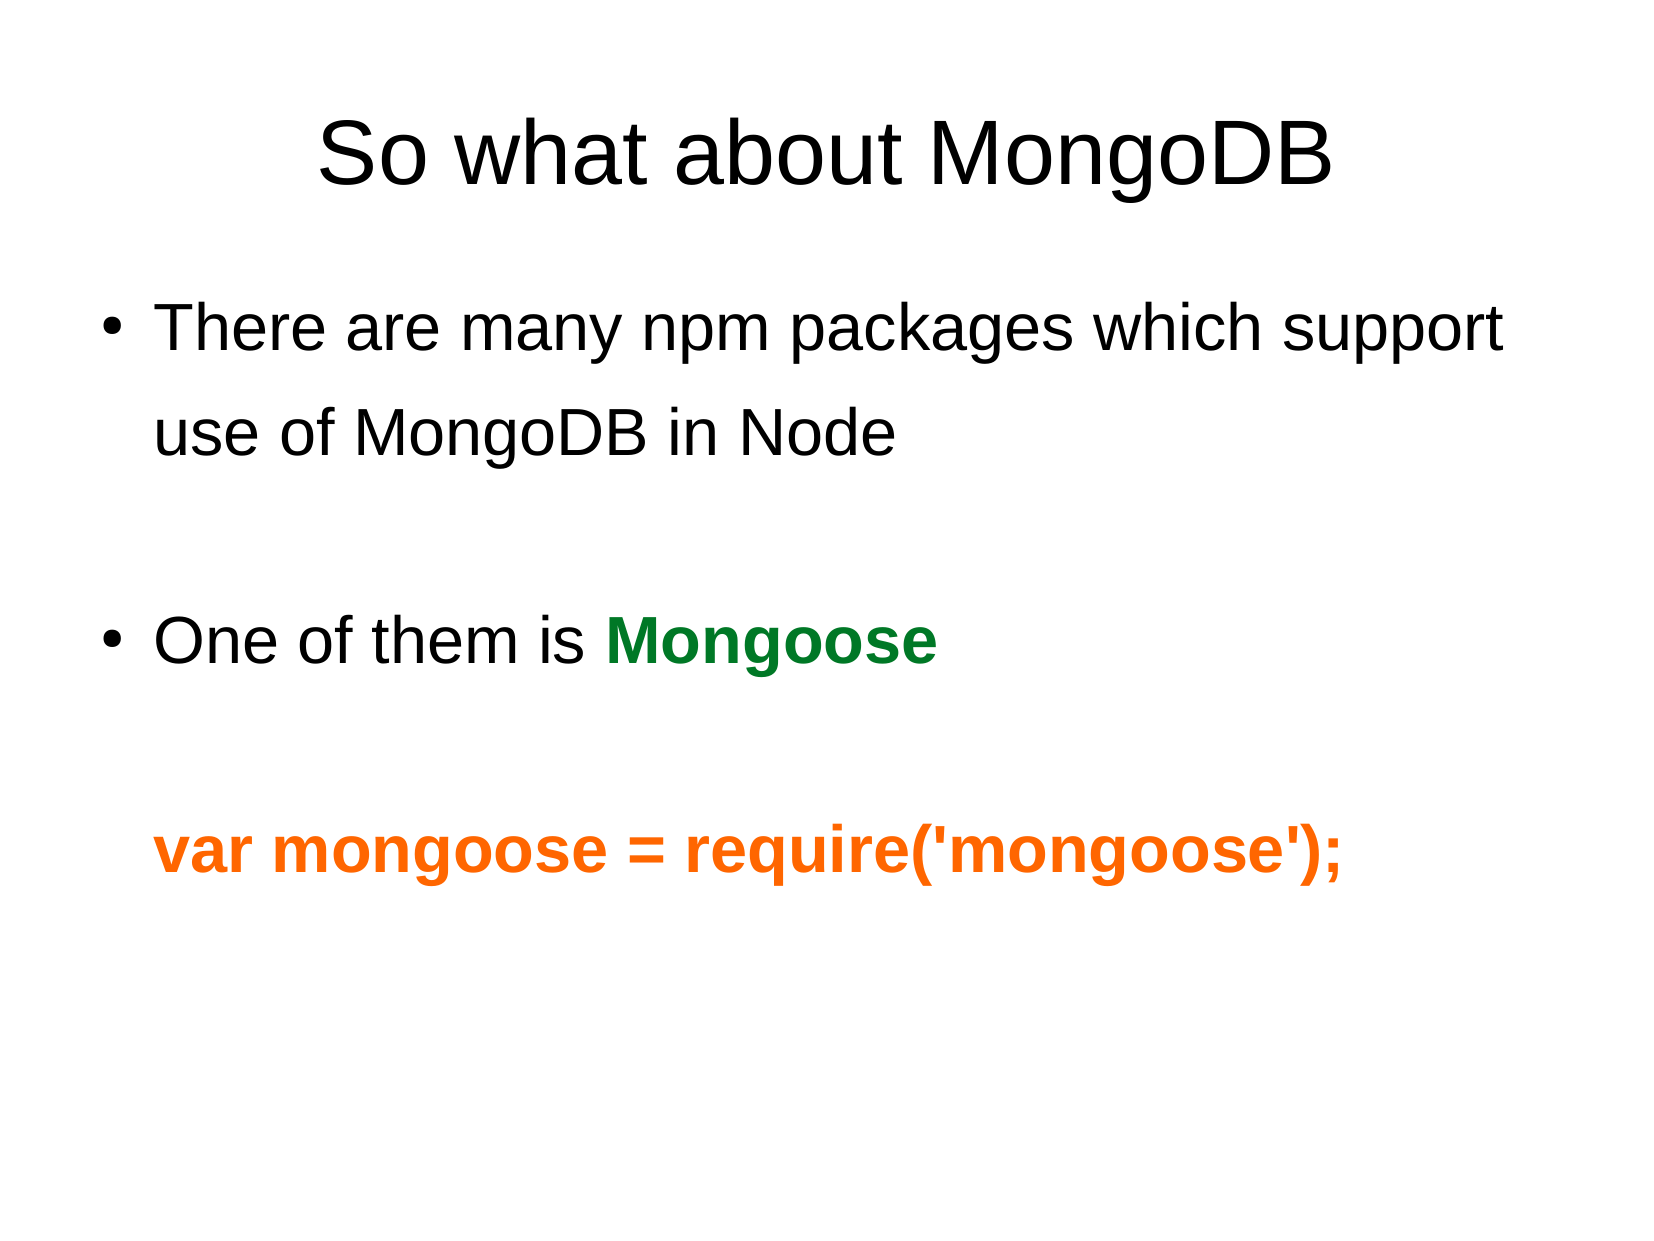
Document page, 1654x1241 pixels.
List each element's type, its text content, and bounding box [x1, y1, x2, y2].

title So what about MongoDB [82, 49, 1571, 257]
list There are many npm packages which support use of MongoDB in Node One of them is Mongoose var mongoose = require('mongoose'); [82, 290, 1571, 1010]
